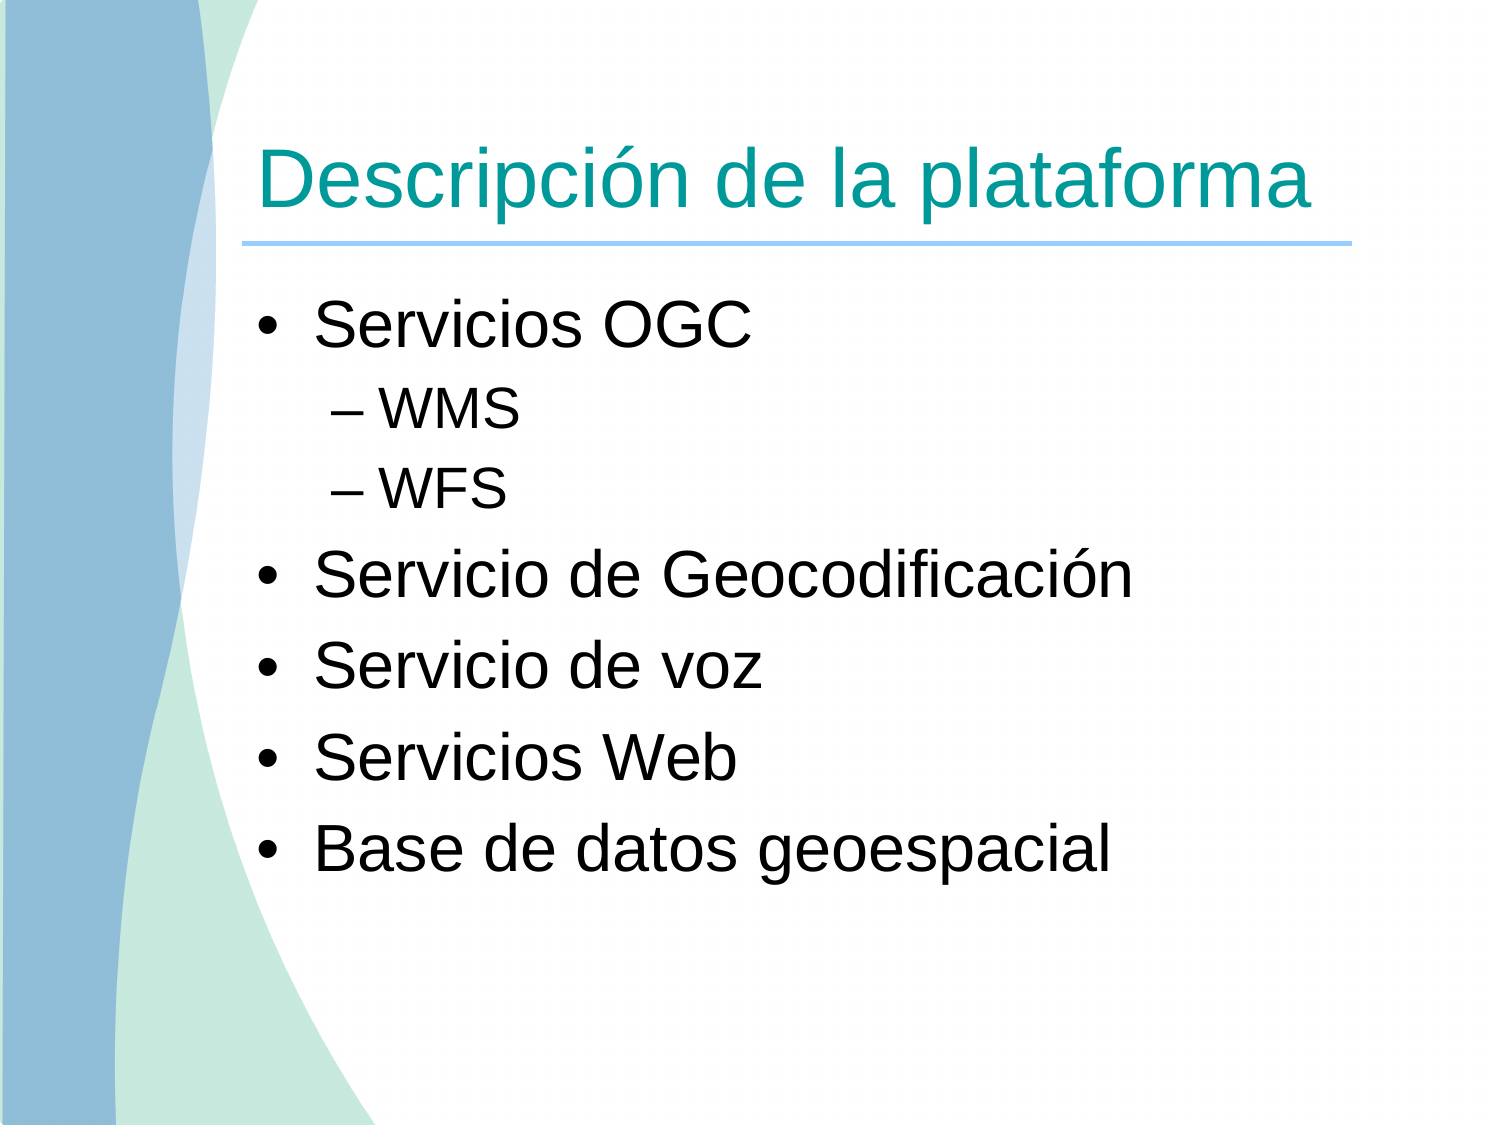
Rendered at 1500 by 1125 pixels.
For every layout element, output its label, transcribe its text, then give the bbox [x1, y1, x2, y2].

list Servicios OGC WMS WFS Servicio de Geocodificación Servicio de voz Servicios Web Base de datos geoespacial [242, 278, 1425, 1006]
title Descripción de la plataforma [242, 124, 1329, 234]
picture [0, 0, 1500, 1125]
